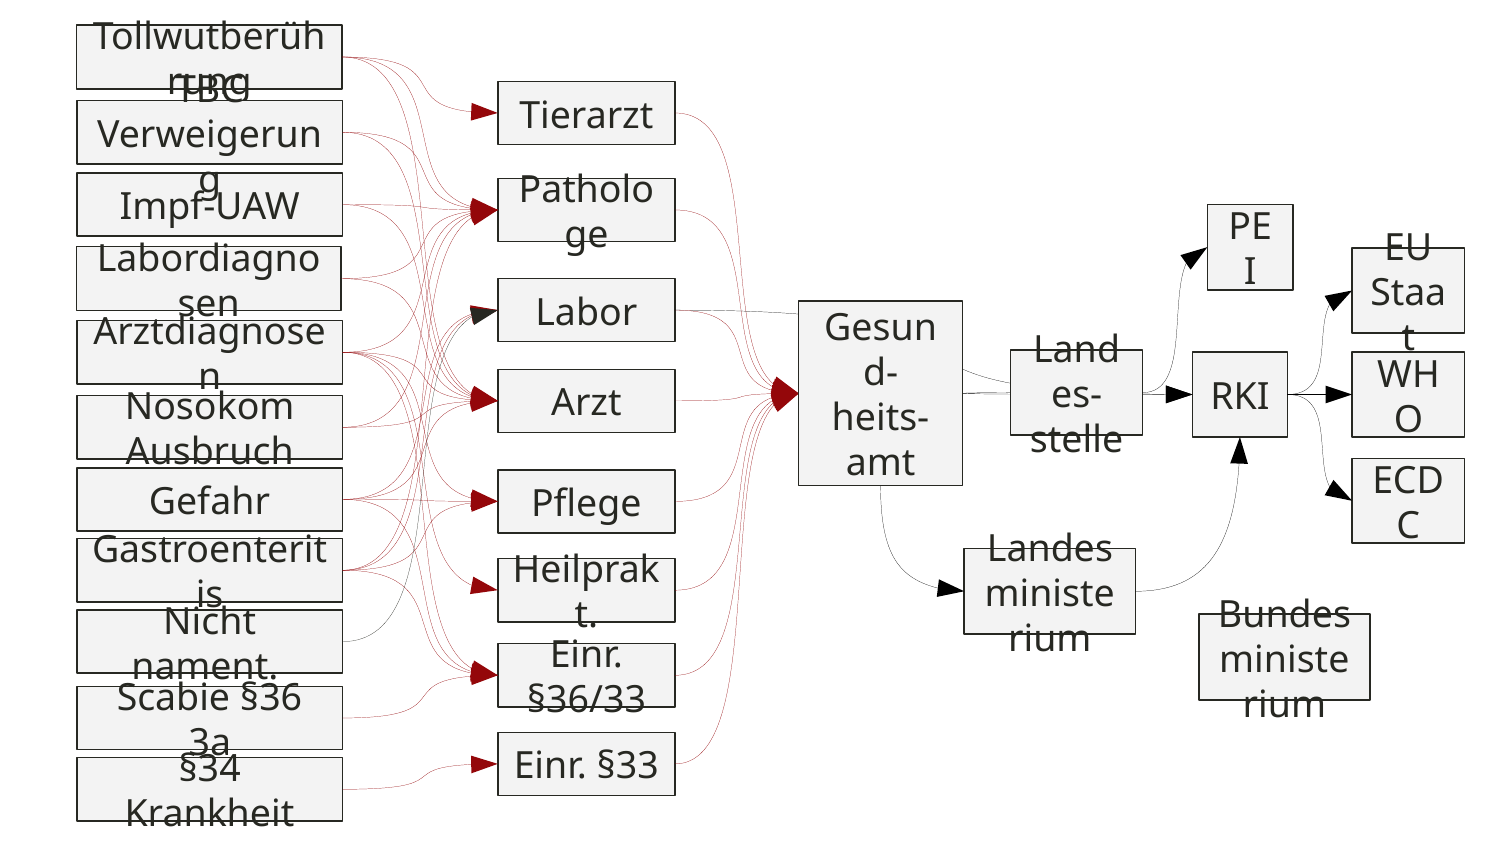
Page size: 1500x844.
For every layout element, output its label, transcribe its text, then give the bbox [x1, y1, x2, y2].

text_box Heilprakt. [497, 558, 675, 622]
text_box Arzt [497, 369, 675, 433]
text_box Tollwutberührung [76, 25, 342, 89]
text_box WHO [1352, 351, 1465, 437]
text_box Impf-UAW [197, 189, 215, 199]
text_box Einr. §33 [497, 732, 675, 796]
text_box Gefahr [76, 467, 343, 531]
text_box Landes ministerium [964, 548, 1136, 635]
text_box PEI [1207, 204, 1293, 290]
text_box Nicht nament. [76, 610, 343, 674]
text_box Gesund- heits- amt [798, 301, 963, 486]
text_box EU Staat [1352, 247, 1465, 333]
text_box Labordiagnosen [76, 246, 341, 311]
text_box Einr. §36/33 [497, 643, 675, 707]
text_box §34 Krankheit [76, 757, 343, 821]
text_box TBC Verweigerung [76, 100, 343, 164]
text_box ECDC [1352, 458, 1465, 544]
text_box Gastroenteritis [76, 538, 343, 602]
text_box Arztdiagnosen [76, 320, 343, 384]
text_box Impf-UAW [203, 174, 215, 190]
text_box Impf-UAW [76, 173, 343, 237]
text_box Labor [497, 278, 675, 342]
text_box Bundes ministerium [1198, 614, 1371, 700]
text_box Pathologe [497, 178, 675, 242]
text_box RKI [1192, 351, 1288, 437]
text_box Scabie §36 3a [76, 686, 343, 750]
text_box Tierarzt [497, 81, 675, 145]
text_box Nosokom Ausbruch [76, 395, 343, 459]
text_box Landes-stelle [1010, 350, 1143, 436]
text_box Pflege [497, 469, 675, 533]
